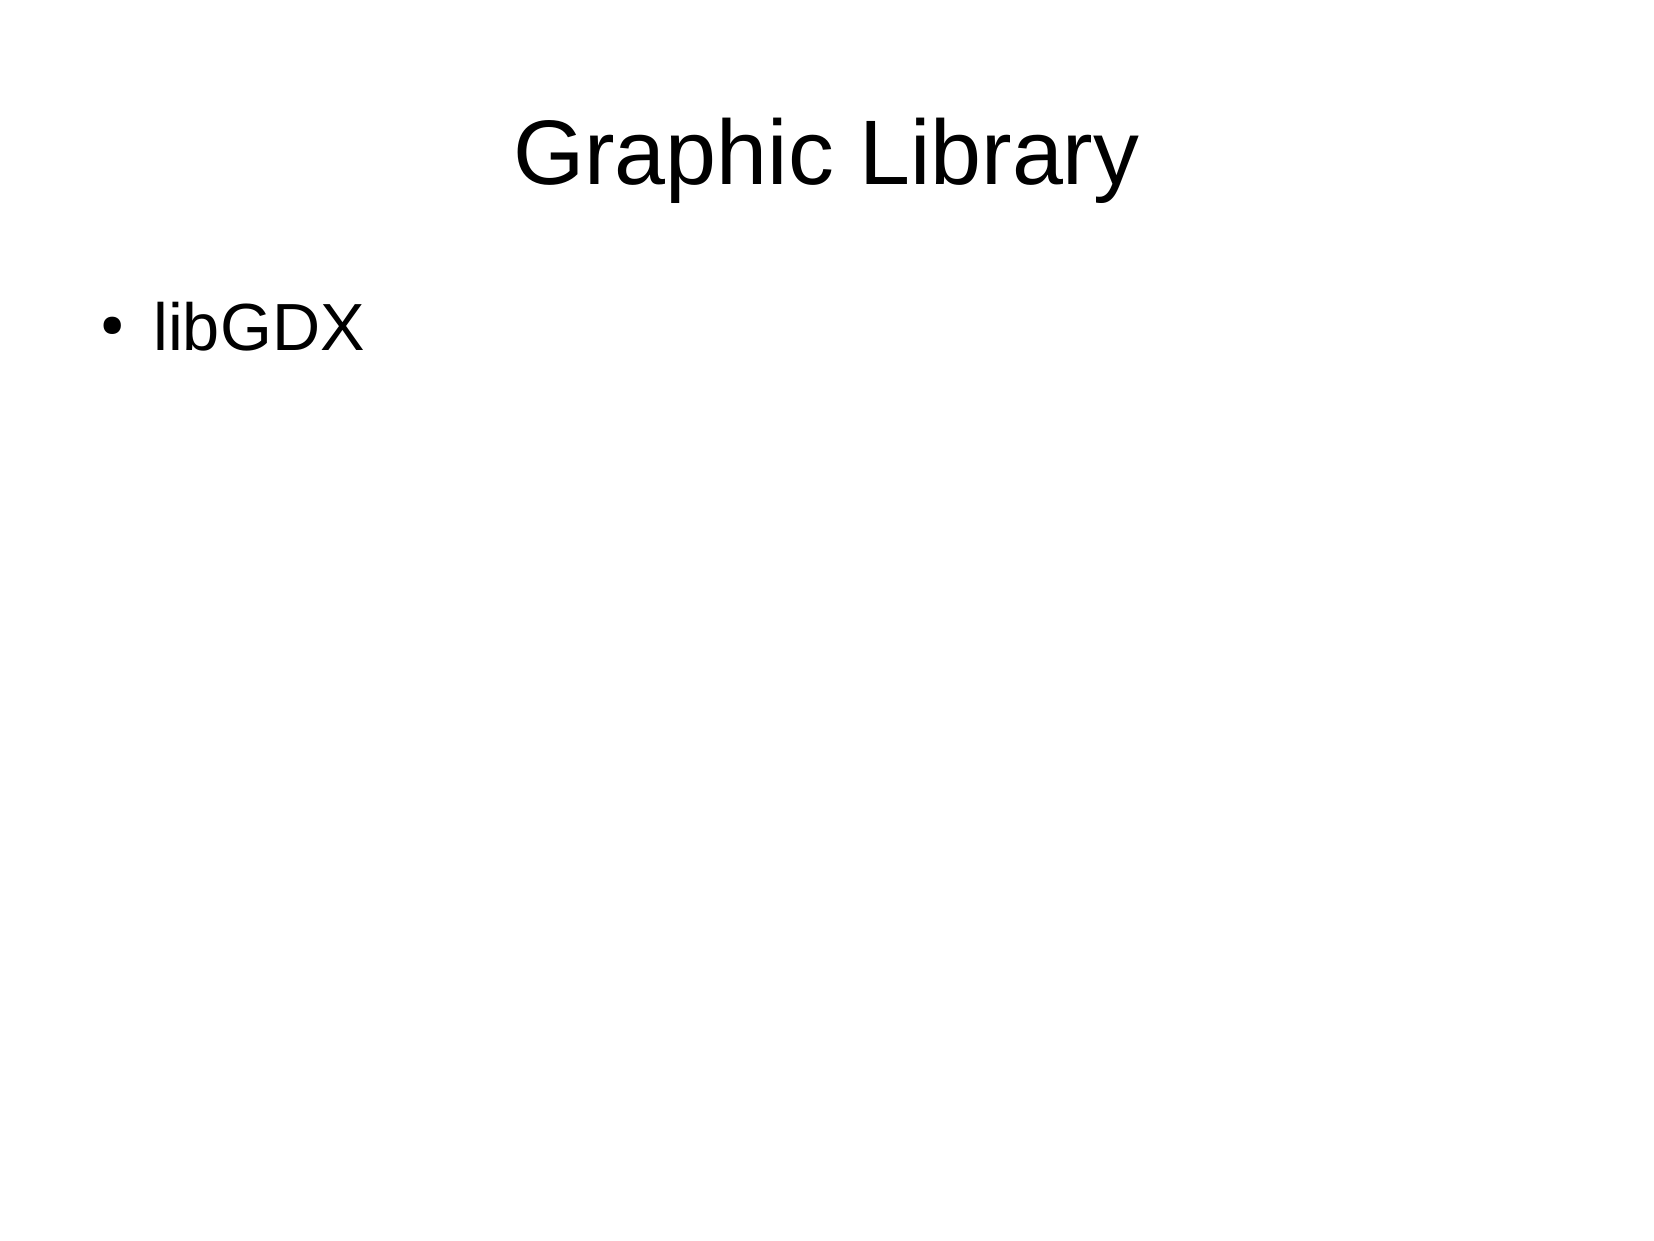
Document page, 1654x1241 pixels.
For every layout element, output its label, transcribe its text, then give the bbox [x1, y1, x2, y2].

title Graphic Library [82, 49, 1571, 257]
list libGDX [82, 290, 1571, 1010]
